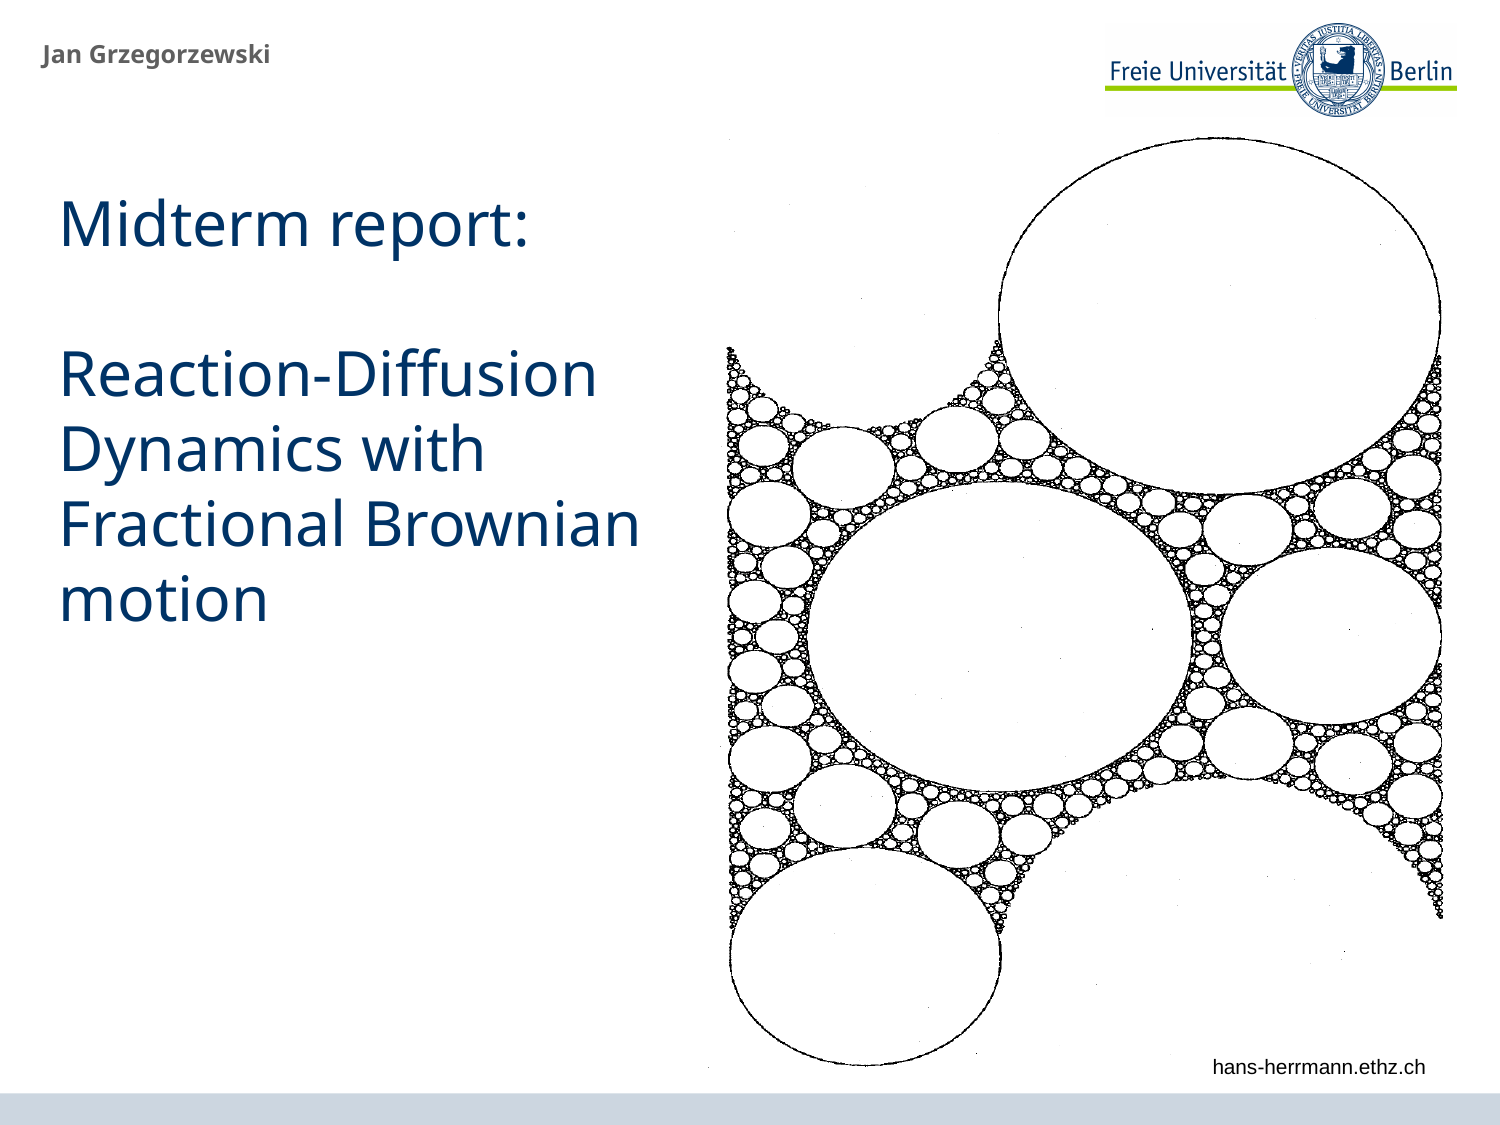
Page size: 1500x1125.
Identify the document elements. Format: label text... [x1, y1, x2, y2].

text_box hans-herrmann.ethz.ch [1197, 1048, 1441, 1087]
title Midterm report: Reaction-Diffusion Dynamics with Fractional Brownian motion [0, 184, 697, 426]
picture [708, 118, 1465, 1087]
picture [1105, 23, 1457, 117]
